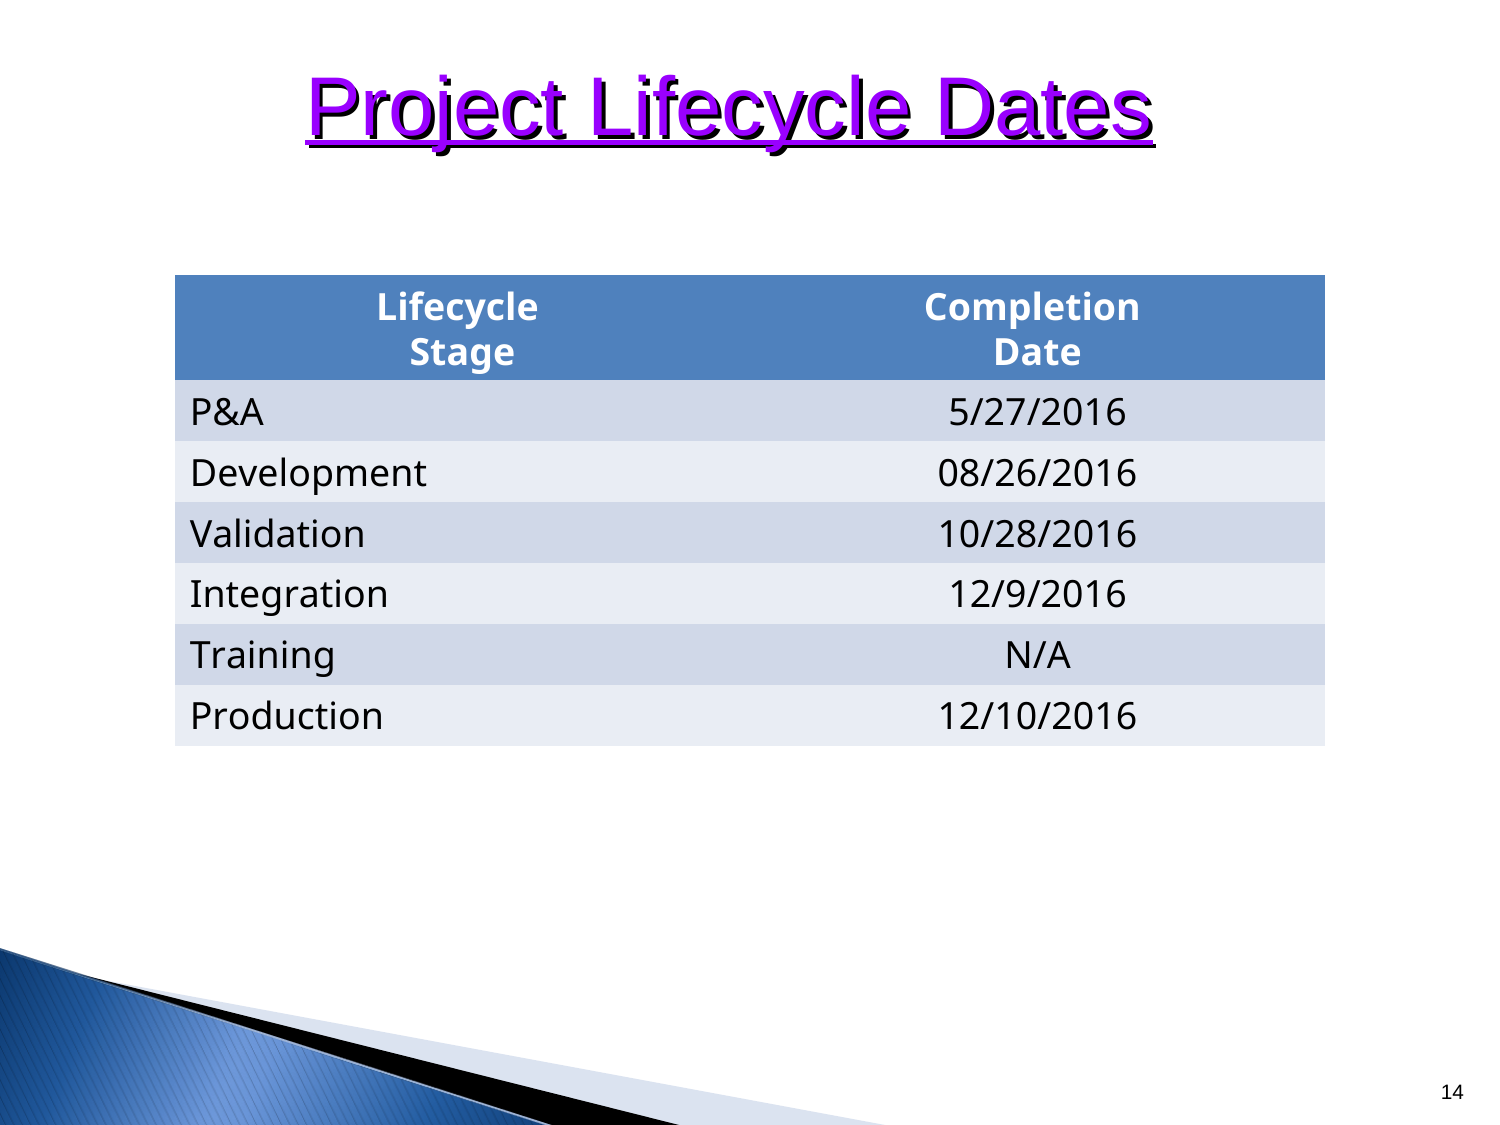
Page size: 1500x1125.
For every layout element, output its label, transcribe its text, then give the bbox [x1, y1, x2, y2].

text_box <number> [1418, 1051, 1479, 1112]
table_header Lifecycle Stage [175, 275, 750, 380]
text_box Project Lifecycle Dates [107, 45, 1351, 160]
table_cell 12/10/2016 [750, 685, 1325, 746]
table_cell Training [175, 624, 750, 685]
table_cell N/A [750, 624, 1325, 685]
table_cell Production [175, 685, 750, 746]
table_cell Validation [175, 502, 750, 563]
table_cell P&A [175, 380, 750, 441]
table_cell 5/27/2016 [750, 380, 1325, 441]
table_cell 08/26/2016 [750, 441, 1325, 502]
table_cell Integration [175, 563, 750, 624]
table_cell 10/28/2016 [750, 502, 1325, 563]
table_cell Development [175, 441, 750, 502]
table_header Completion Date [750, 275, 1325, 380]
table_cell 12/9/2016 [750, 563, 1325, 624]
picture [0, 947, 558, 1125]
